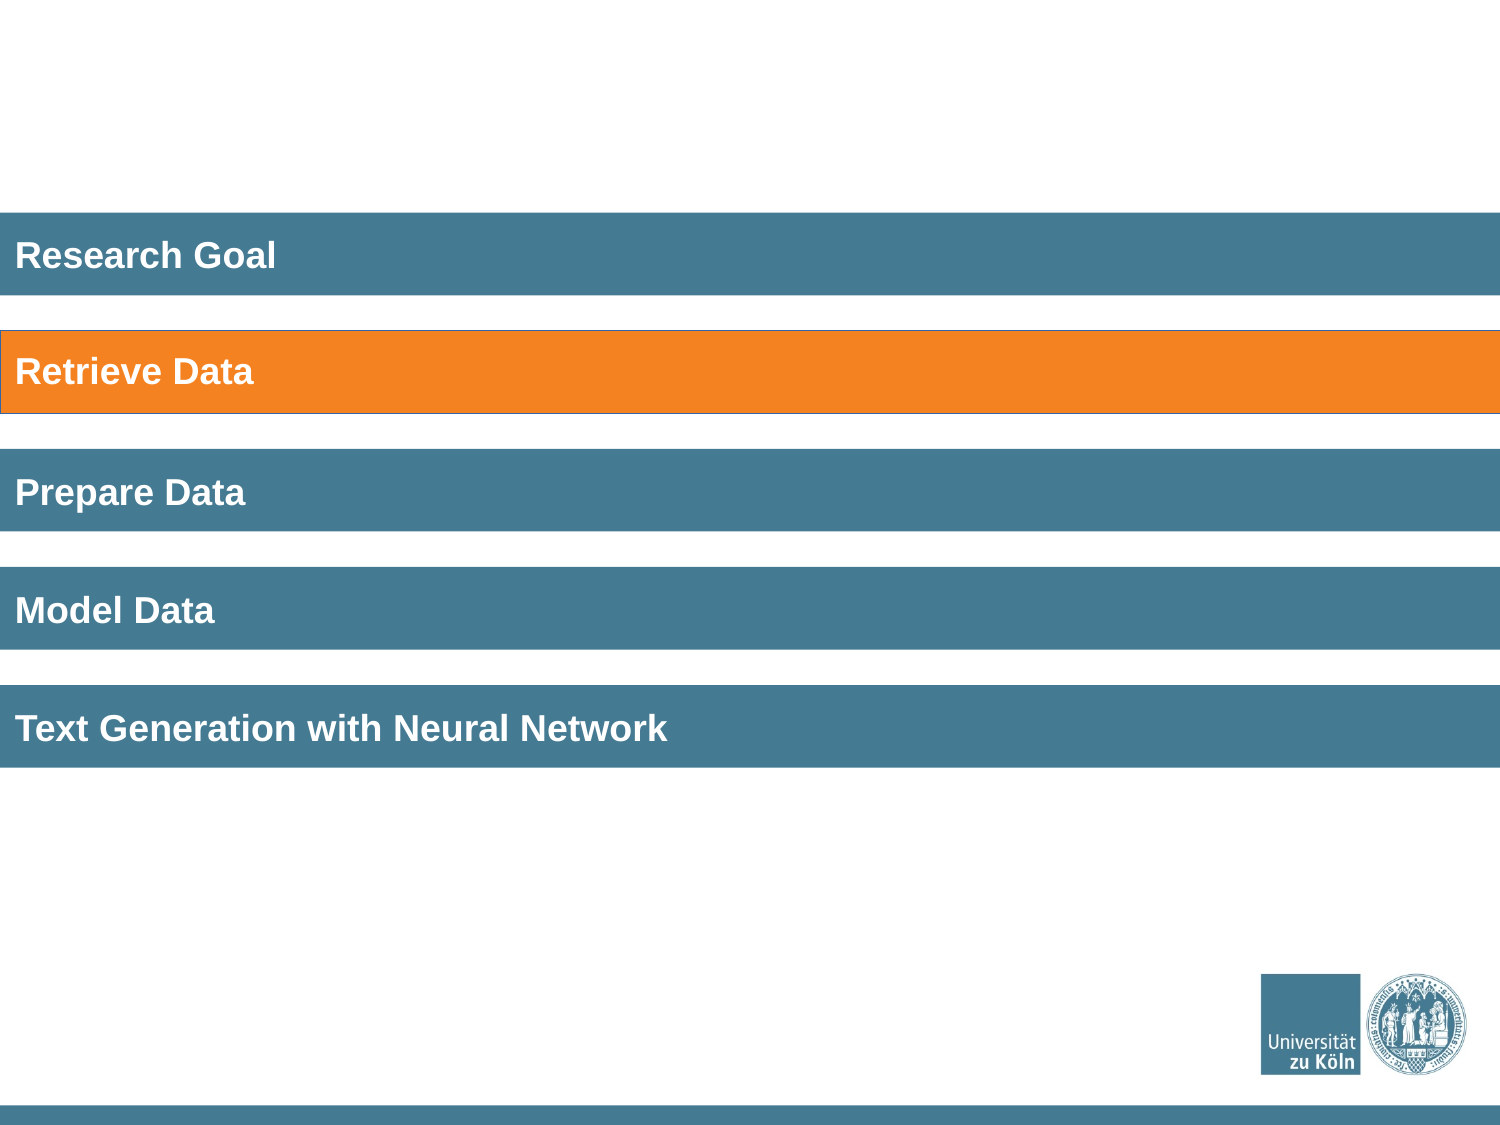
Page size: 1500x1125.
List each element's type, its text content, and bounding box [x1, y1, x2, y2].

text_box Retrieve Data [0, 330, 1500, 414]
picture [1257, 969, 1471, 1079]
